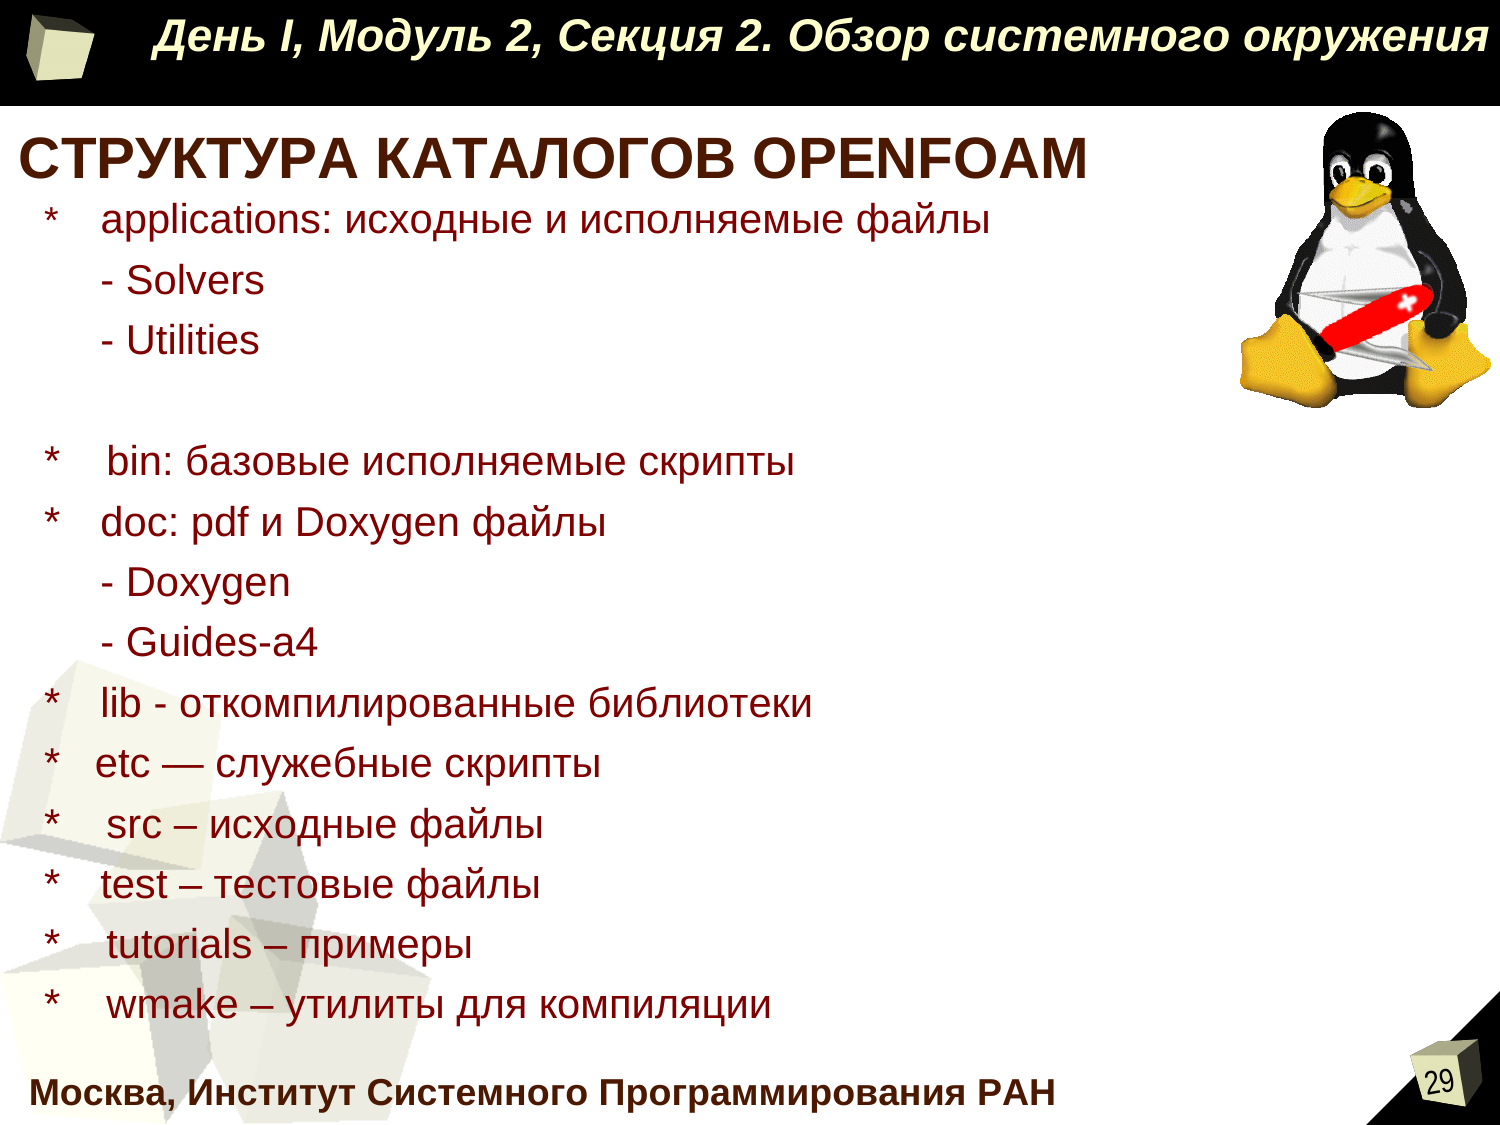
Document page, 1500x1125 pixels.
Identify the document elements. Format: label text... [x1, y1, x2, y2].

text_box СТРУКТУРА КАТАЛОГОВ OPENFOAM [4, 112, 1500, 198]
picture [66, 1094, 75, 1102]
picture [423, 1094, 433, 1102]
picture [130, 1096, 138, 1102]
picture [0, 659, 433, 1125]
picture [1240, 198, 1491, 408]
list * applications: исходные и исполняемые файлы - Solvers - Utilities * bin: базовые исполняемые скрипты * doc: pdf и Doxygen файлы - Doxygen - Guides-a4 * lib - откомпилированные библиотеки * etc — служебные скрипты * src – исходные файлы * test – тестовые файлы * tutorials – примеры * wmake – утилиты для компиляции [29, 198, 1152, 1094]
picture [151, 1096, 158, 1102]
